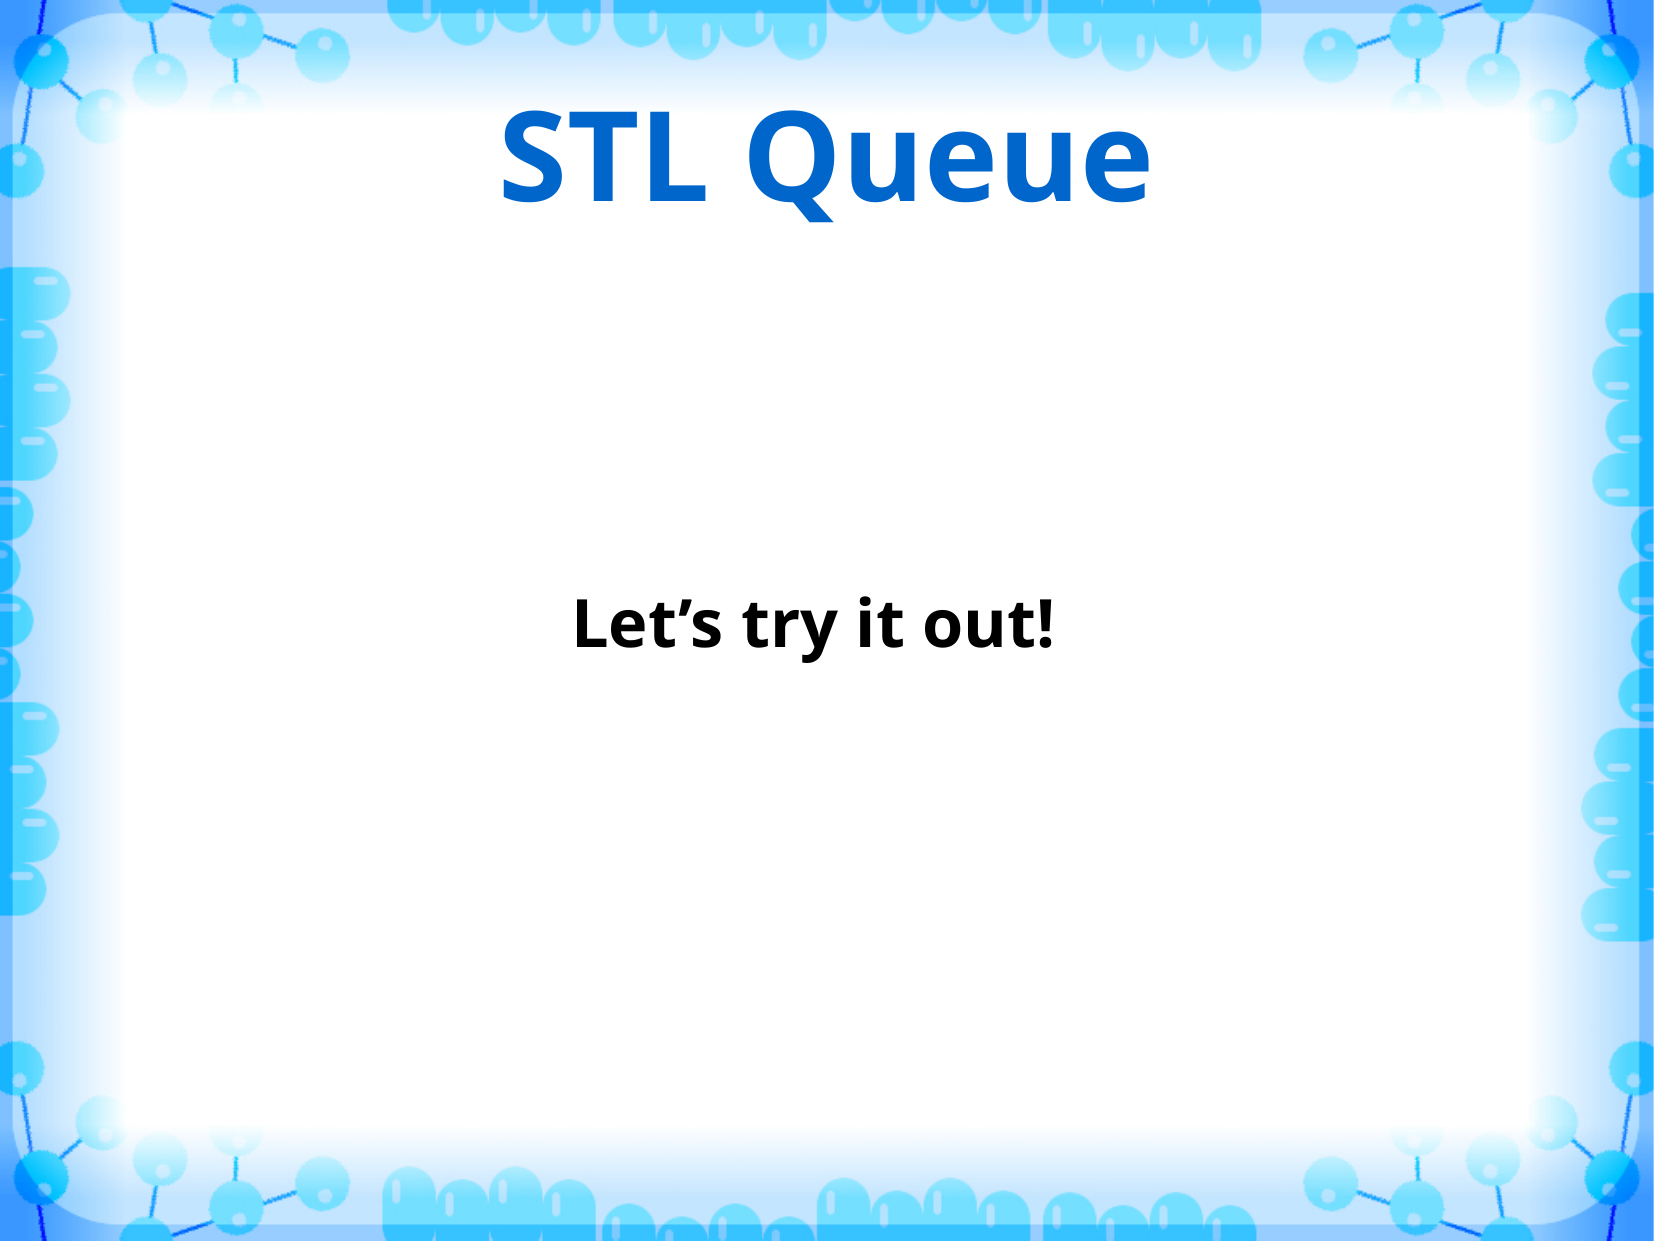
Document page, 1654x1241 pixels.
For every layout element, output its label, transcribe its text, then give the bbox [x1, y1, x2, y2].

picture [0, 0, 1654, 1241]
text_box Let’s try it out! [135, 576, 1492, 844]
title STL Queue [82, 49, 1571, 257]
